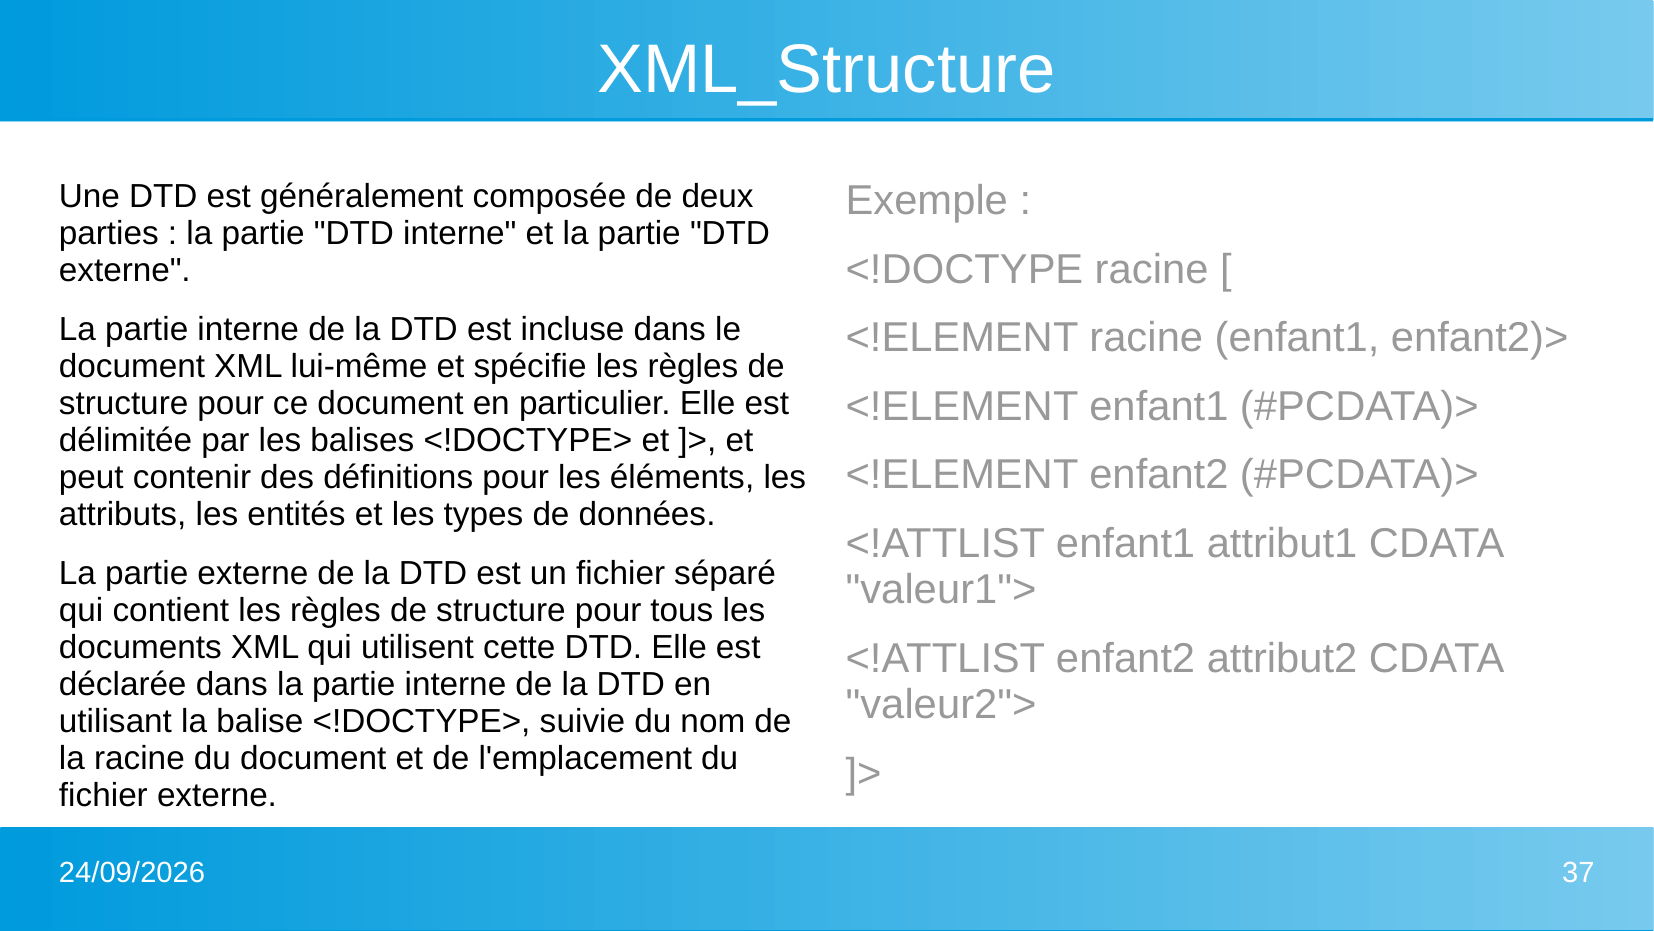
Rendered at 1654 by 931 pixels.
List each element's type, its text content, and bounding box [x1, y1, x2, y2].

list Exemple : <!DOCTYPE racine [ <!ELEMENT racine (enfant1, enfant2)> <!ELEMENT enfant1 (#PCDATA)> <!ELEMENT enfant2 (#PCDATA)> <!ATTLIST enfant1 attribut1 CDATA "valeur1"> <!ATTLIST enfant2 attribut2 CDATA "valeur2"> ]> [845, 177, 1595, 768]
title XML_Structure [58, 29, 1595, 108]
list Une DTD est généralement composée de deux parties : la partie "DTD interne" et la partie "DTD externe". La partie interne de la DTD est incluse dans le document XML lui-même et spécifie les règles de structure pour ce document en particulier. Elle est délimitée par les balises <!DOCTYPE> et ]>, et peut contenir des définitions pour les éléments, les attributs, les entités et les types de données. La partie externe de la DTD est un fichier séparé qui contient les règles de structure pour tous les documents XML qui utilisent cette DTD. Elle est déclarée dans la partie interne de la DTD en utilisant la balise <!DOCTYPE>, suivie du nom de la racine du document et de l'emplacement du fichier externe. [58, 177, 809, 768]
